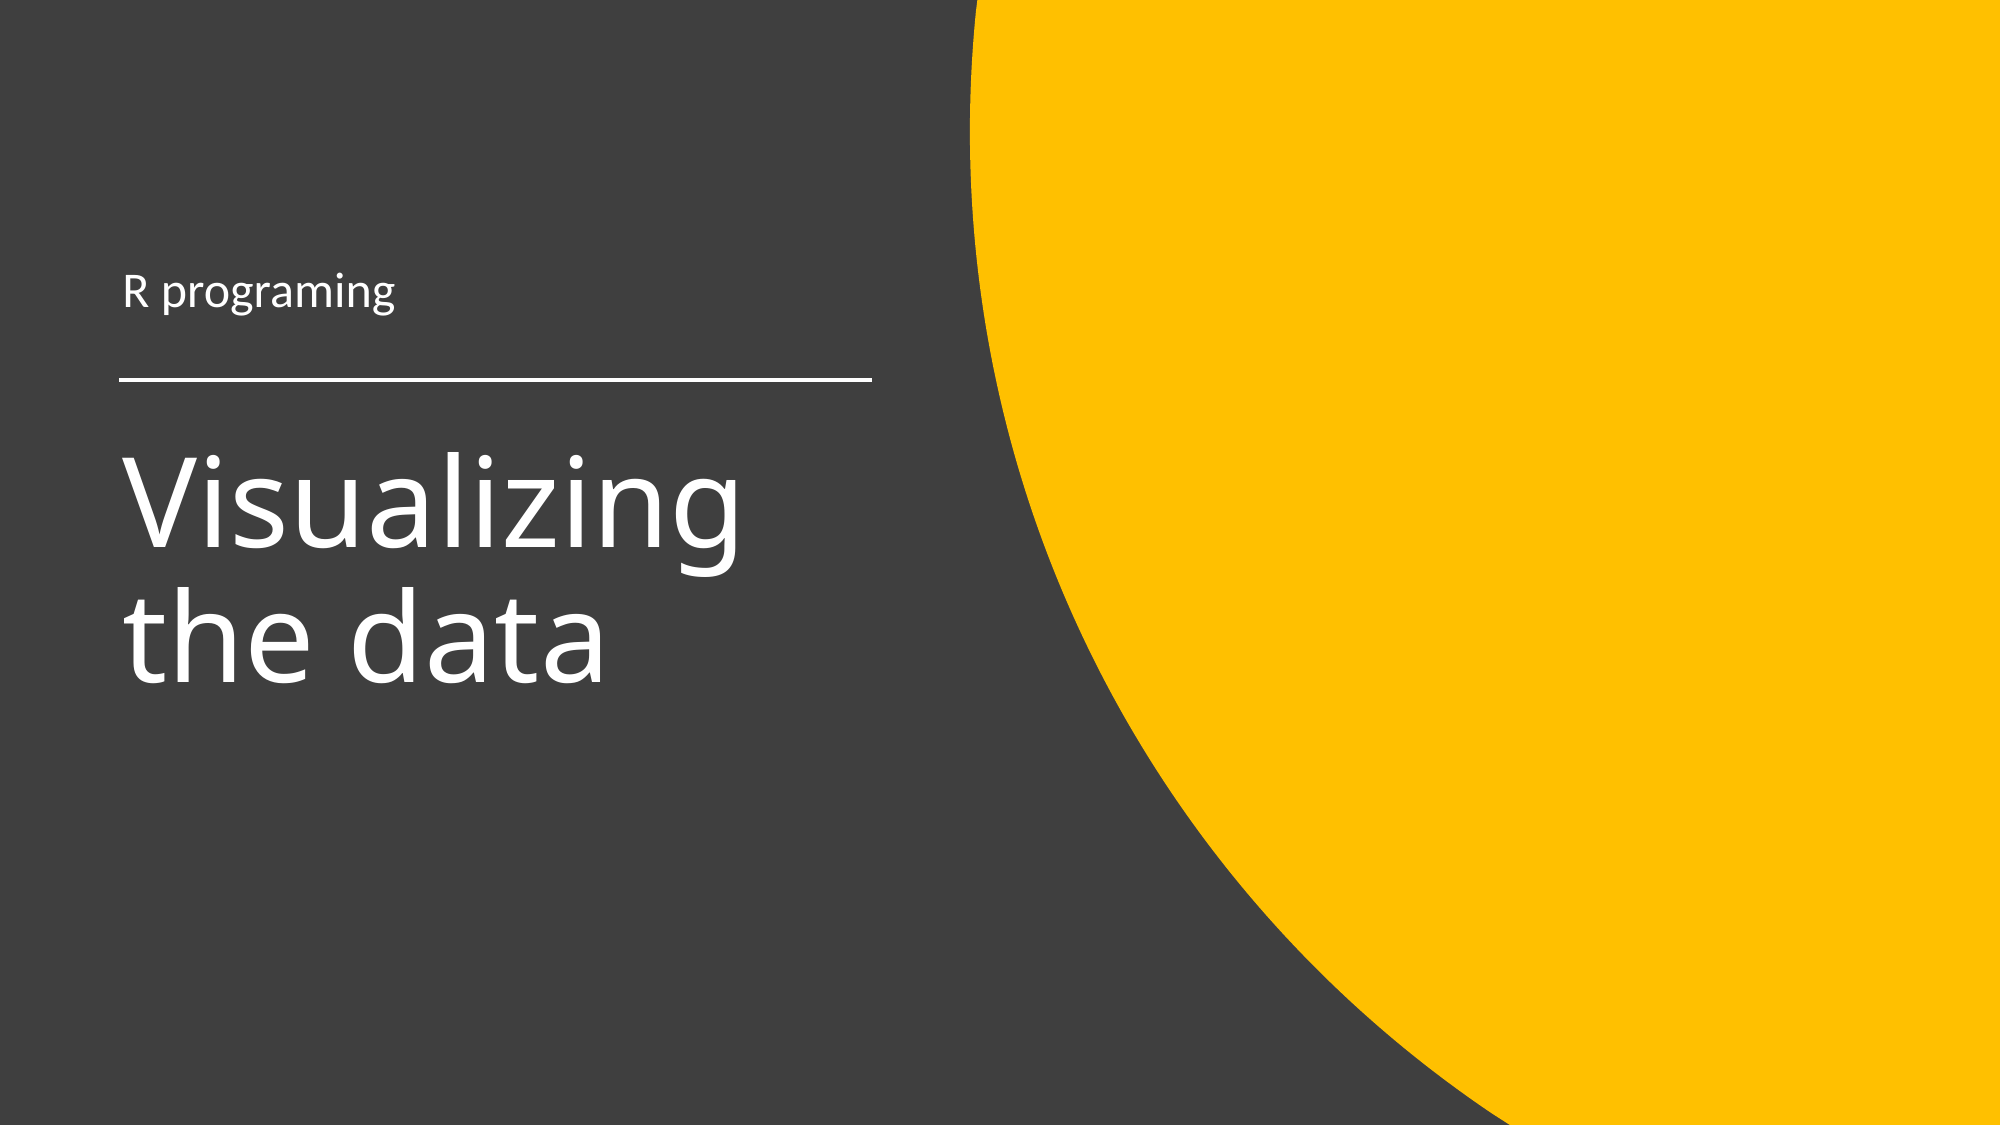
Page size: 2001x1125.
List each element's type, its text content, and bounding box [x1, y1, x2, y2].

list R programing [107, 80, 925, 327]
text_box [0, 0, 2000, 1125]
title Visualizing the data [107, 431, 925, 825]
